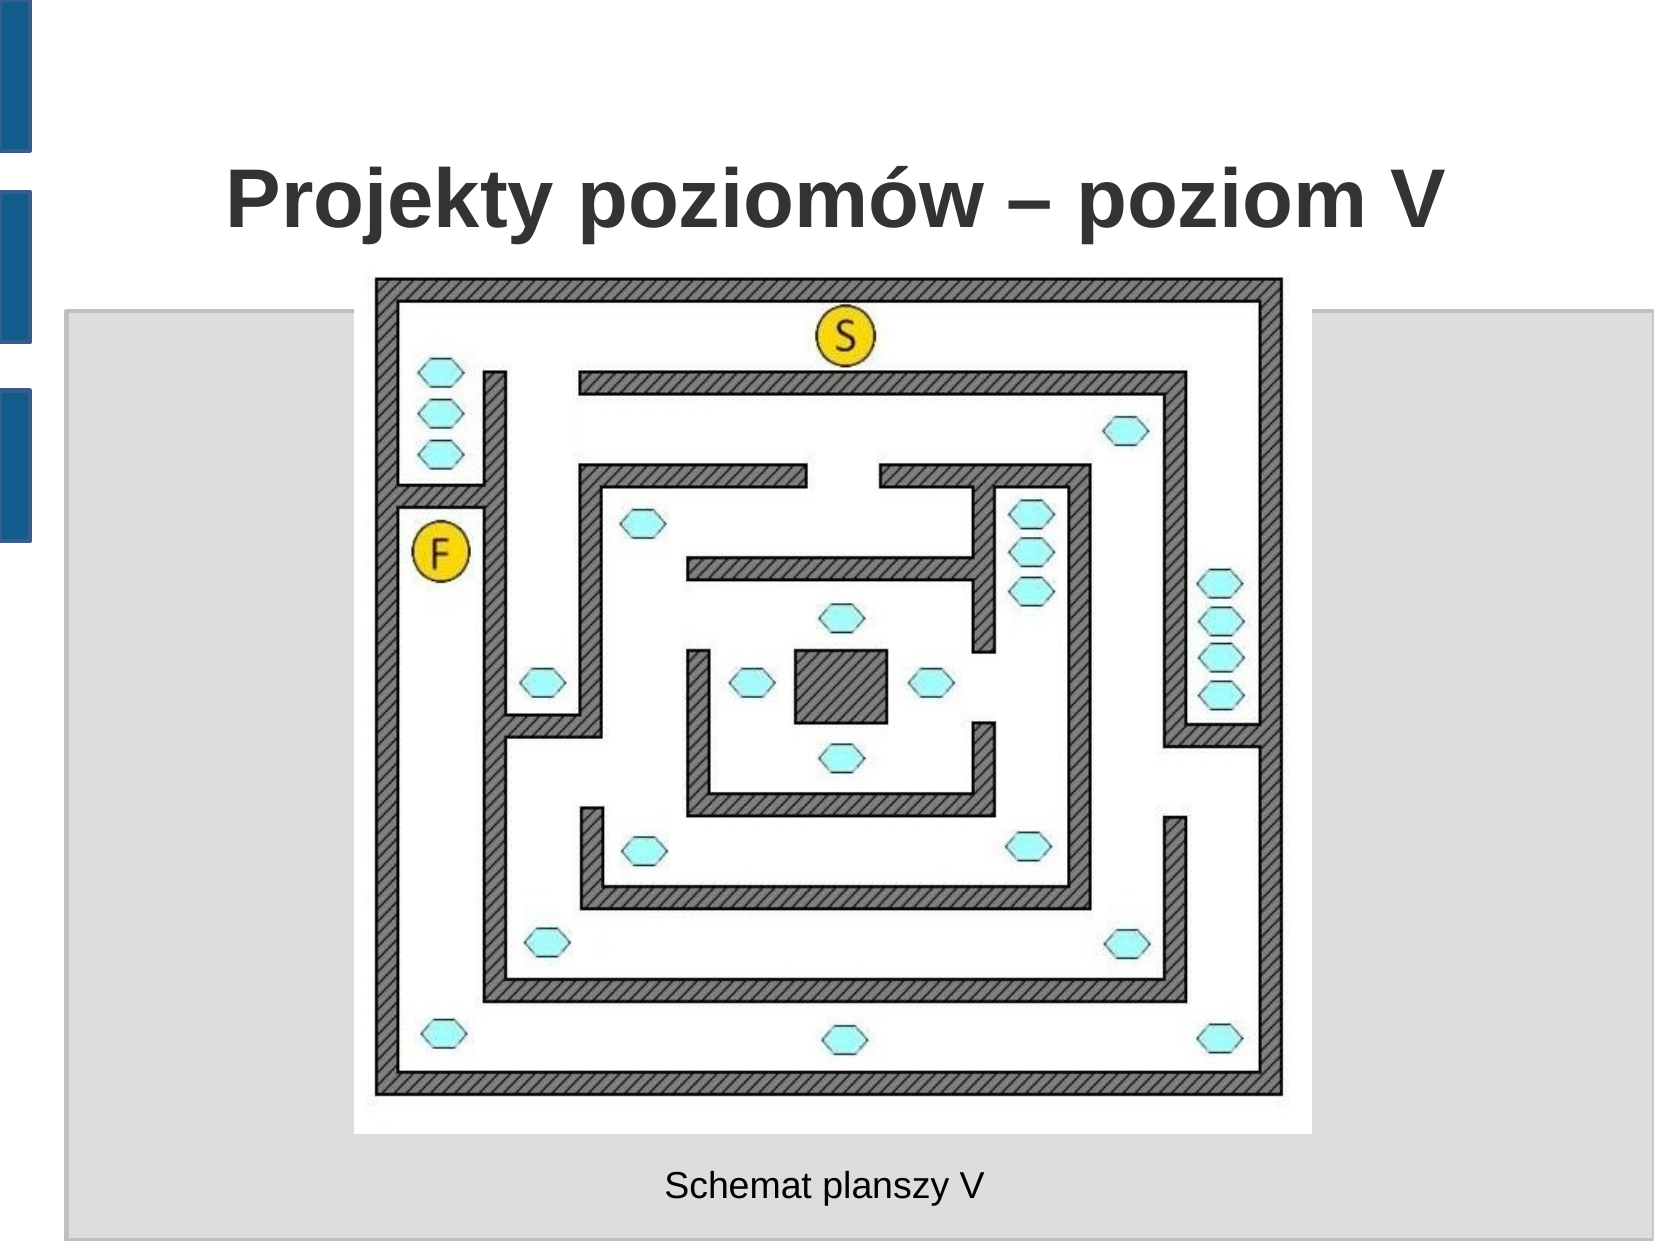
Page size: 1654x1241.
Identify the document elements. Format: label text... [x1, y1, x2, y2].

title Projekty poziomów – poziom V [121, 91, 1534, 299]
text_box Schemat planszy V [649, 1157, 1028, 1217]
picture [354, 259, 1312, 1134]
